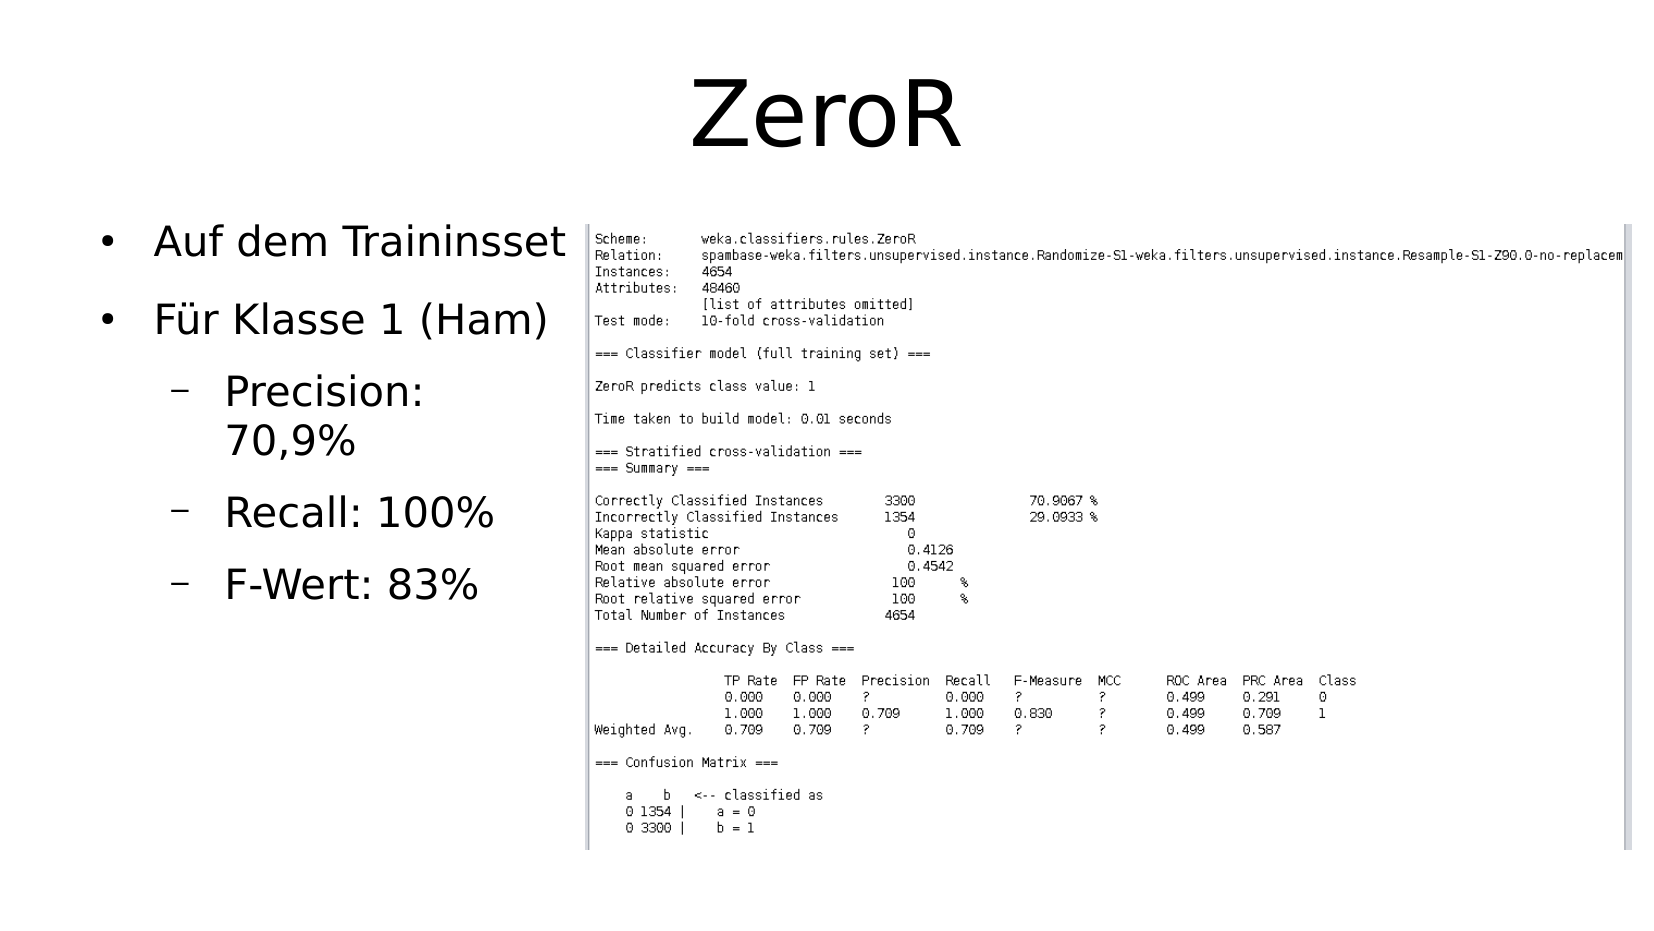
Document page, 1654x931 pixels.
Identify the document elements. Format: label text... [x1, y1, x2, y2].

title ZeroR [82, 37, 1571, 193]
picture [585, 224, 1632, 850]
list Auf dem Traininsset Für Klasse 1 (Ham) Precision: 70,9% Recall: 100% F-Wert: 83% [82, 217, 571, 758]
